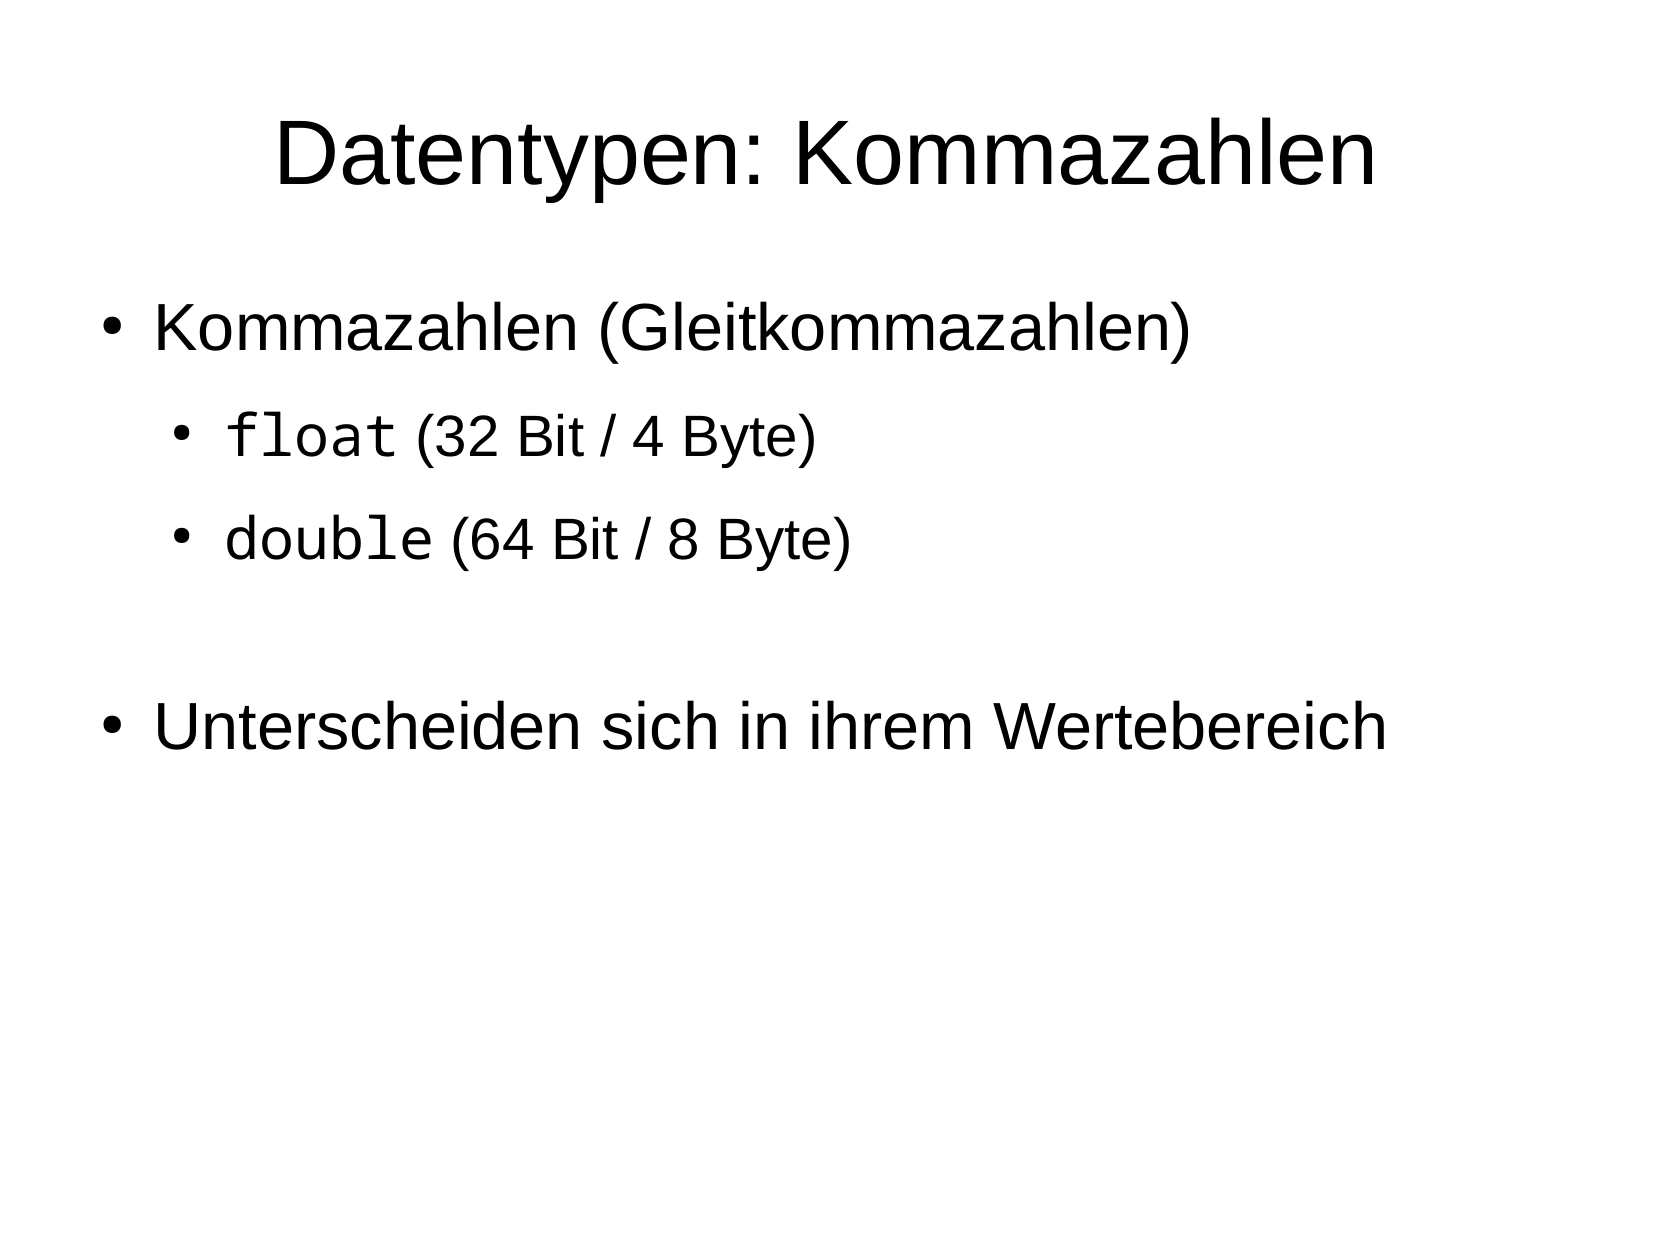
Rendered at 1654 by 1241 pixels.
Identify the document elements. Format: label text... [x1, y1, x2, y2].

list Kommazahlen (Gleitkommazahlen) float (32 Bit / 4 Byte) double (64 Bit / 8 Byte) Unterscheiden sich in ihrem Wertebereich [82, 290, 1571, 1109]
title Datentypen: Kommazahlen [82, 49, 1571, 257]
